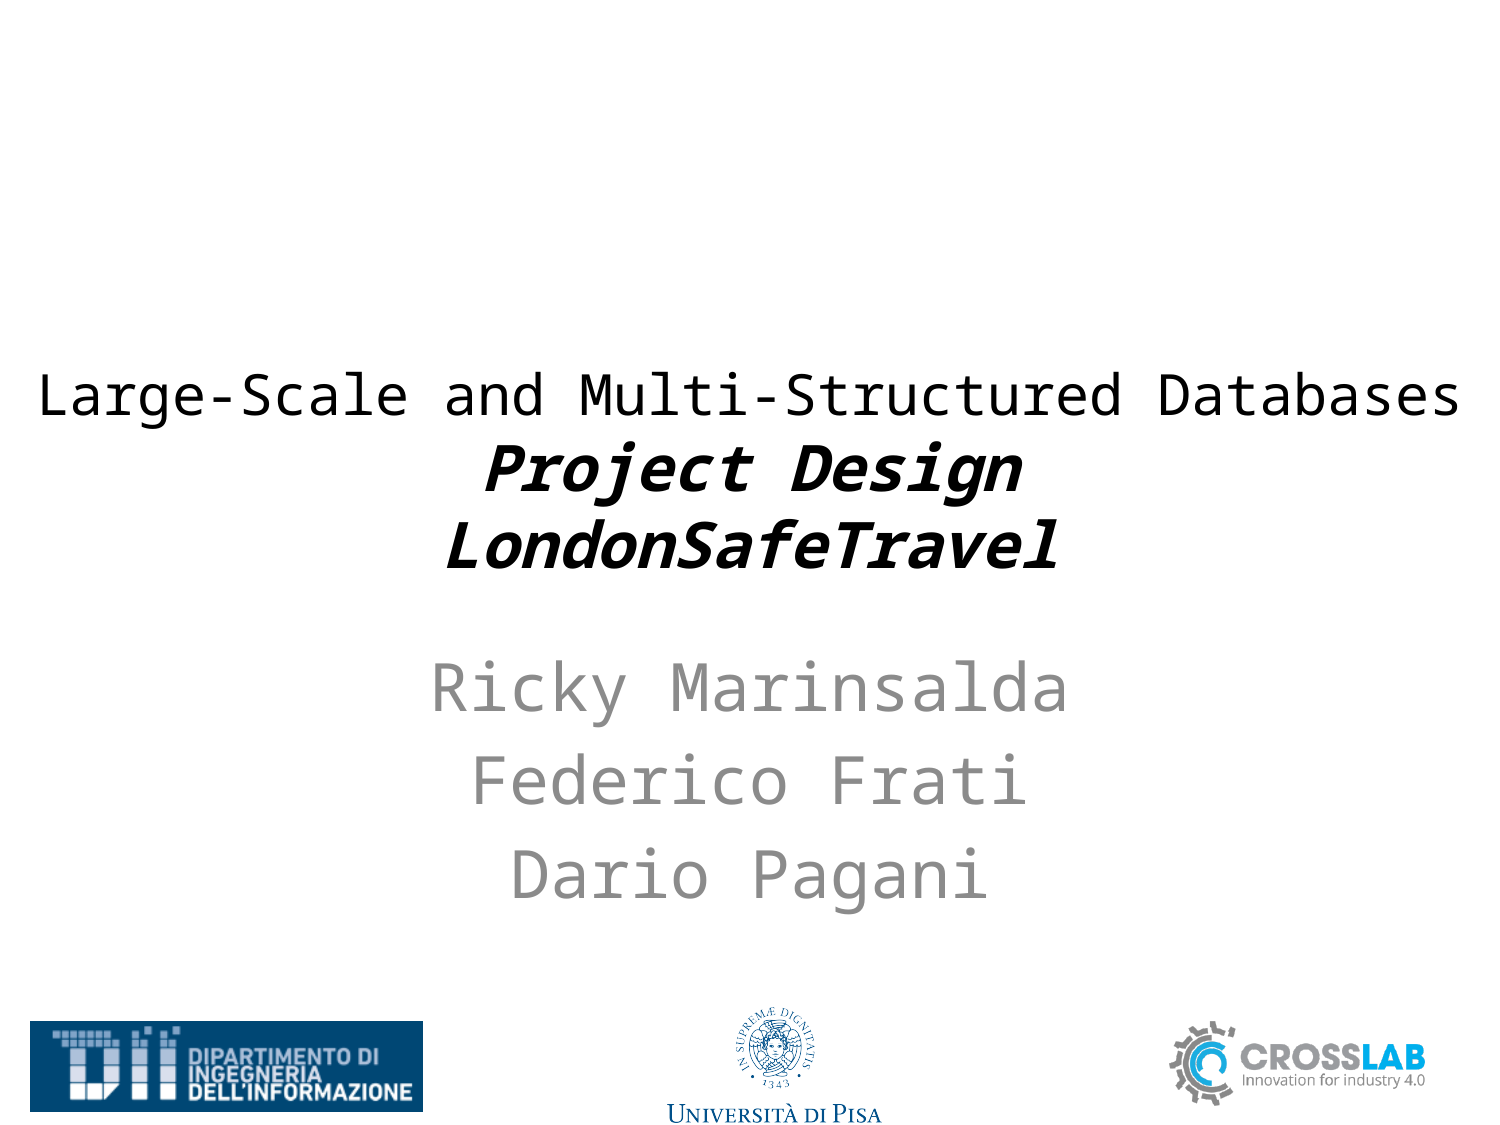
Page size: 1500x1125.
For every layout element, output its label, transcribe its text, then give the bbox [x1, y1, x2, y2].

picture [667, 1007, 882, 1123]
picture [1169, 1021, 1425, 1106]
title Large-Scale and Multi-Structured Databases Project Design LondonSafeTravel [0, 349, 1500, 591]
subtitle Ricky Marinsalda Federico Frati Dario Pagani [225, 637, 1275, 925]
picture [30, 1021, 423, 1112]
